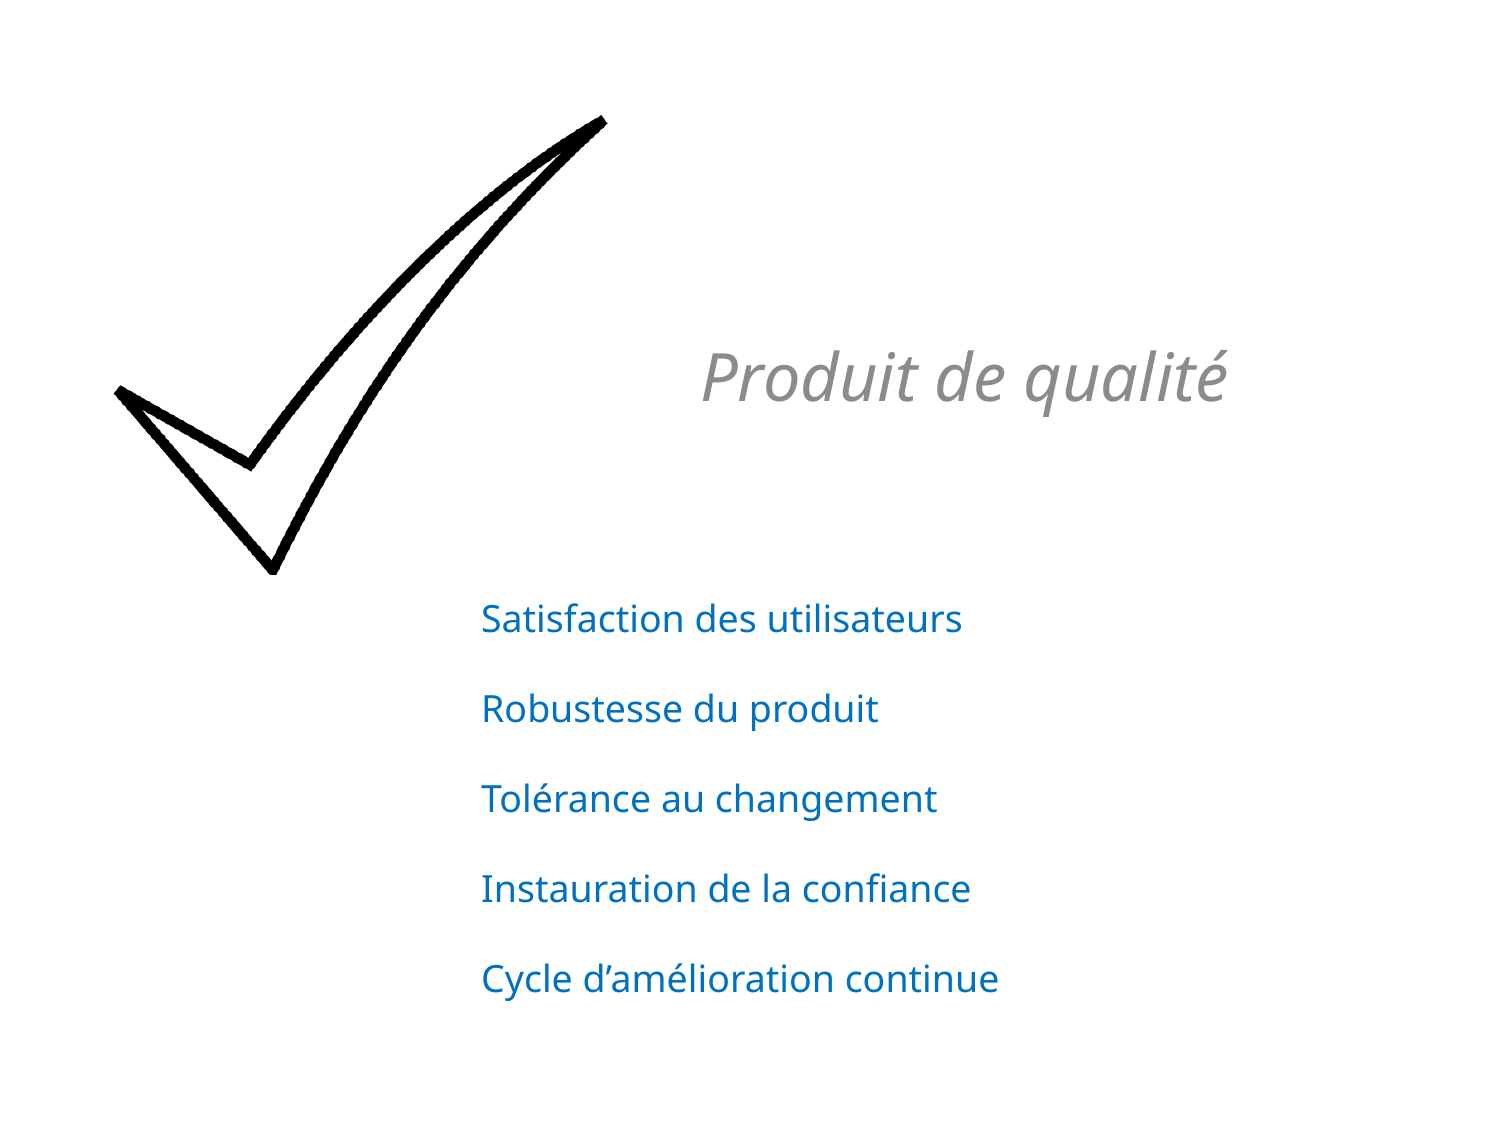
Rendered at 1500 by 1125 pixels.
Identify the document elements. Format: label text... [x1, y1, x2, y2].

text_box Produit de qualité [506, 139, 1424, 611]
picture [112, 114, 609, 575]
text_box Satisfaction des utilisateurs Robustesse du produit Tolérance au changement Instauration de la confiance Cycle d’amélioration continue [466, 587, 1400, 1052]
